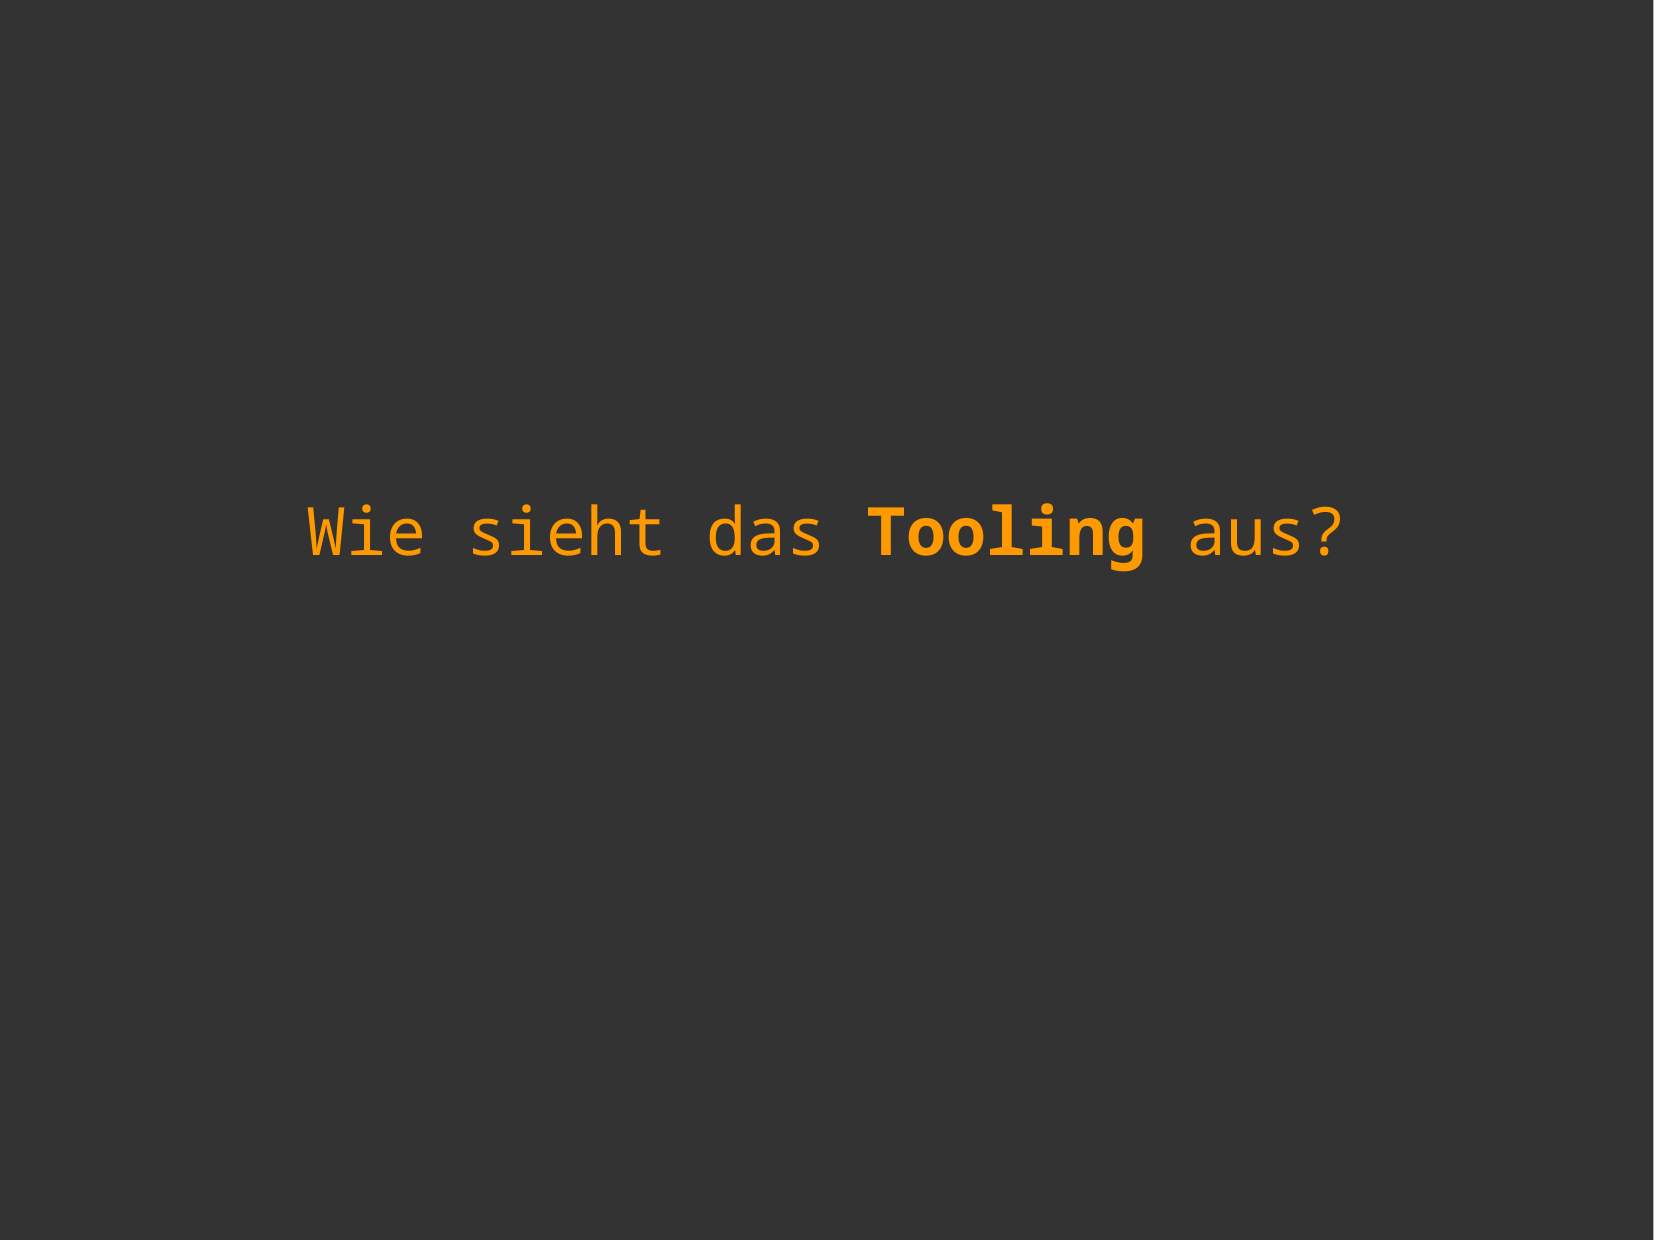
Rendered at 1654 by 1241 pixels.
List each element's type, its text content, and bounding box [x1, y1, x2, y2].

subtitle Wie sieht das Tooling aus? [82, 49, 1571, 1010]
